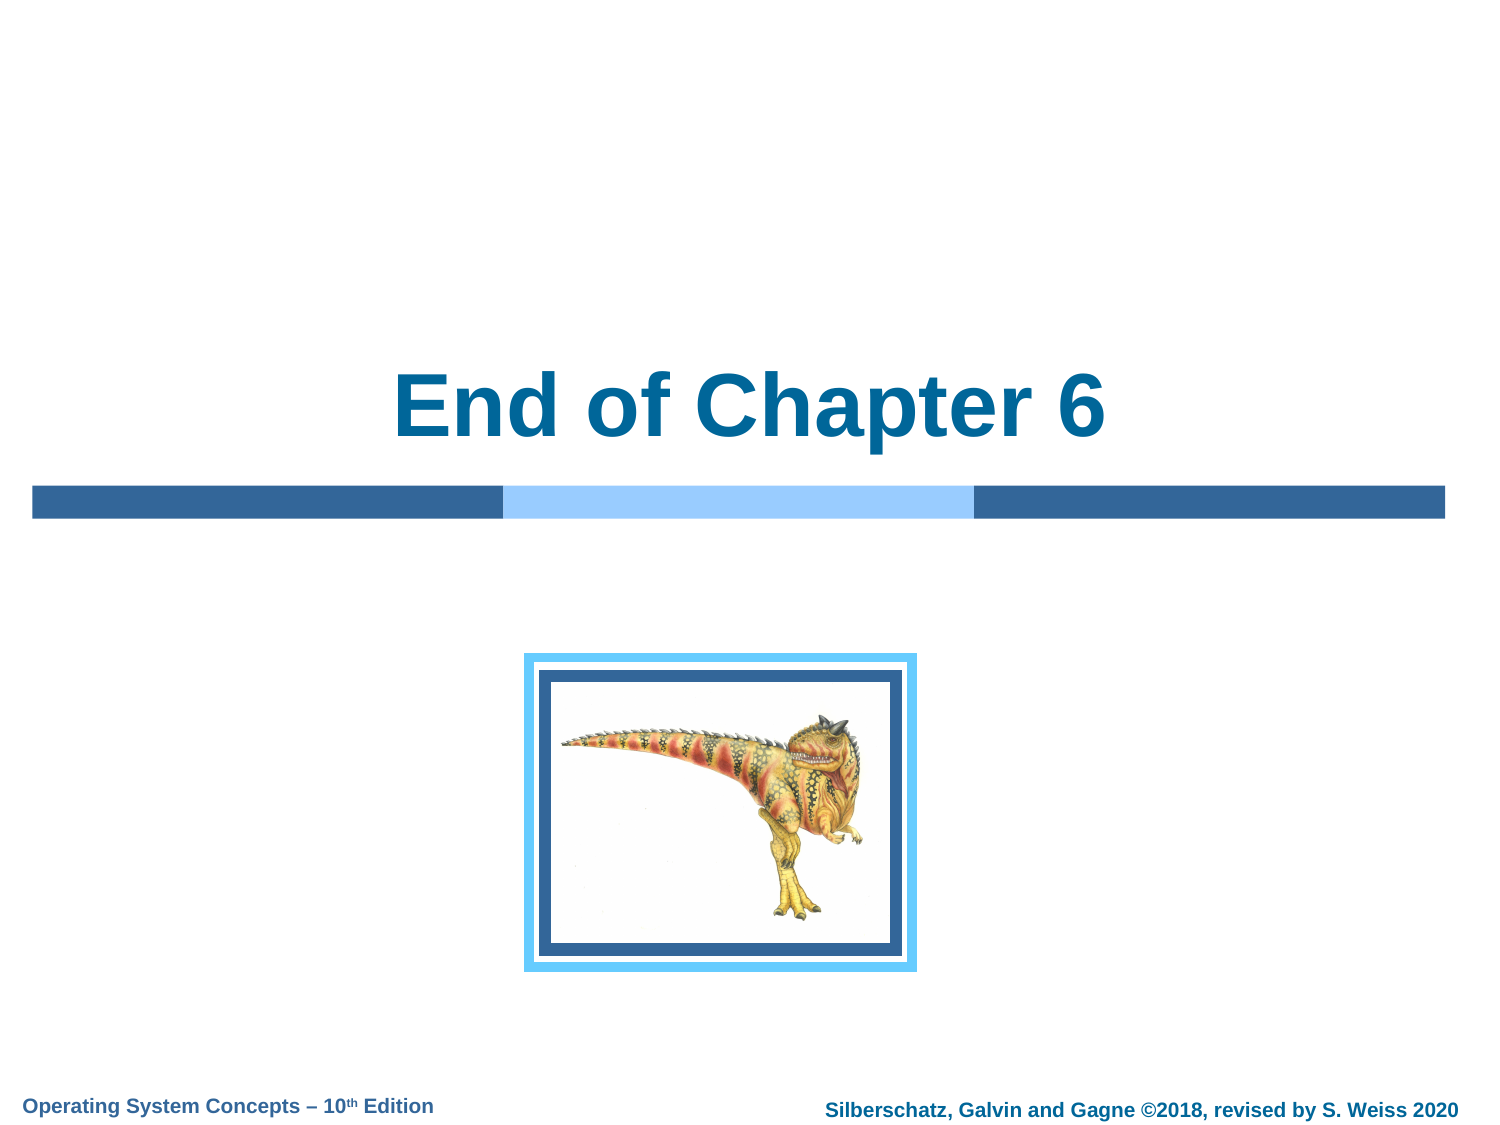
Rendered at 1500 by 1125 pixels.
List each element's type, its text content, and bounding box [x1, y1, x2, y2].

picture [551, 682, 890, 943]
title End of Chapter 6 [112, 112, 1388, 462]
